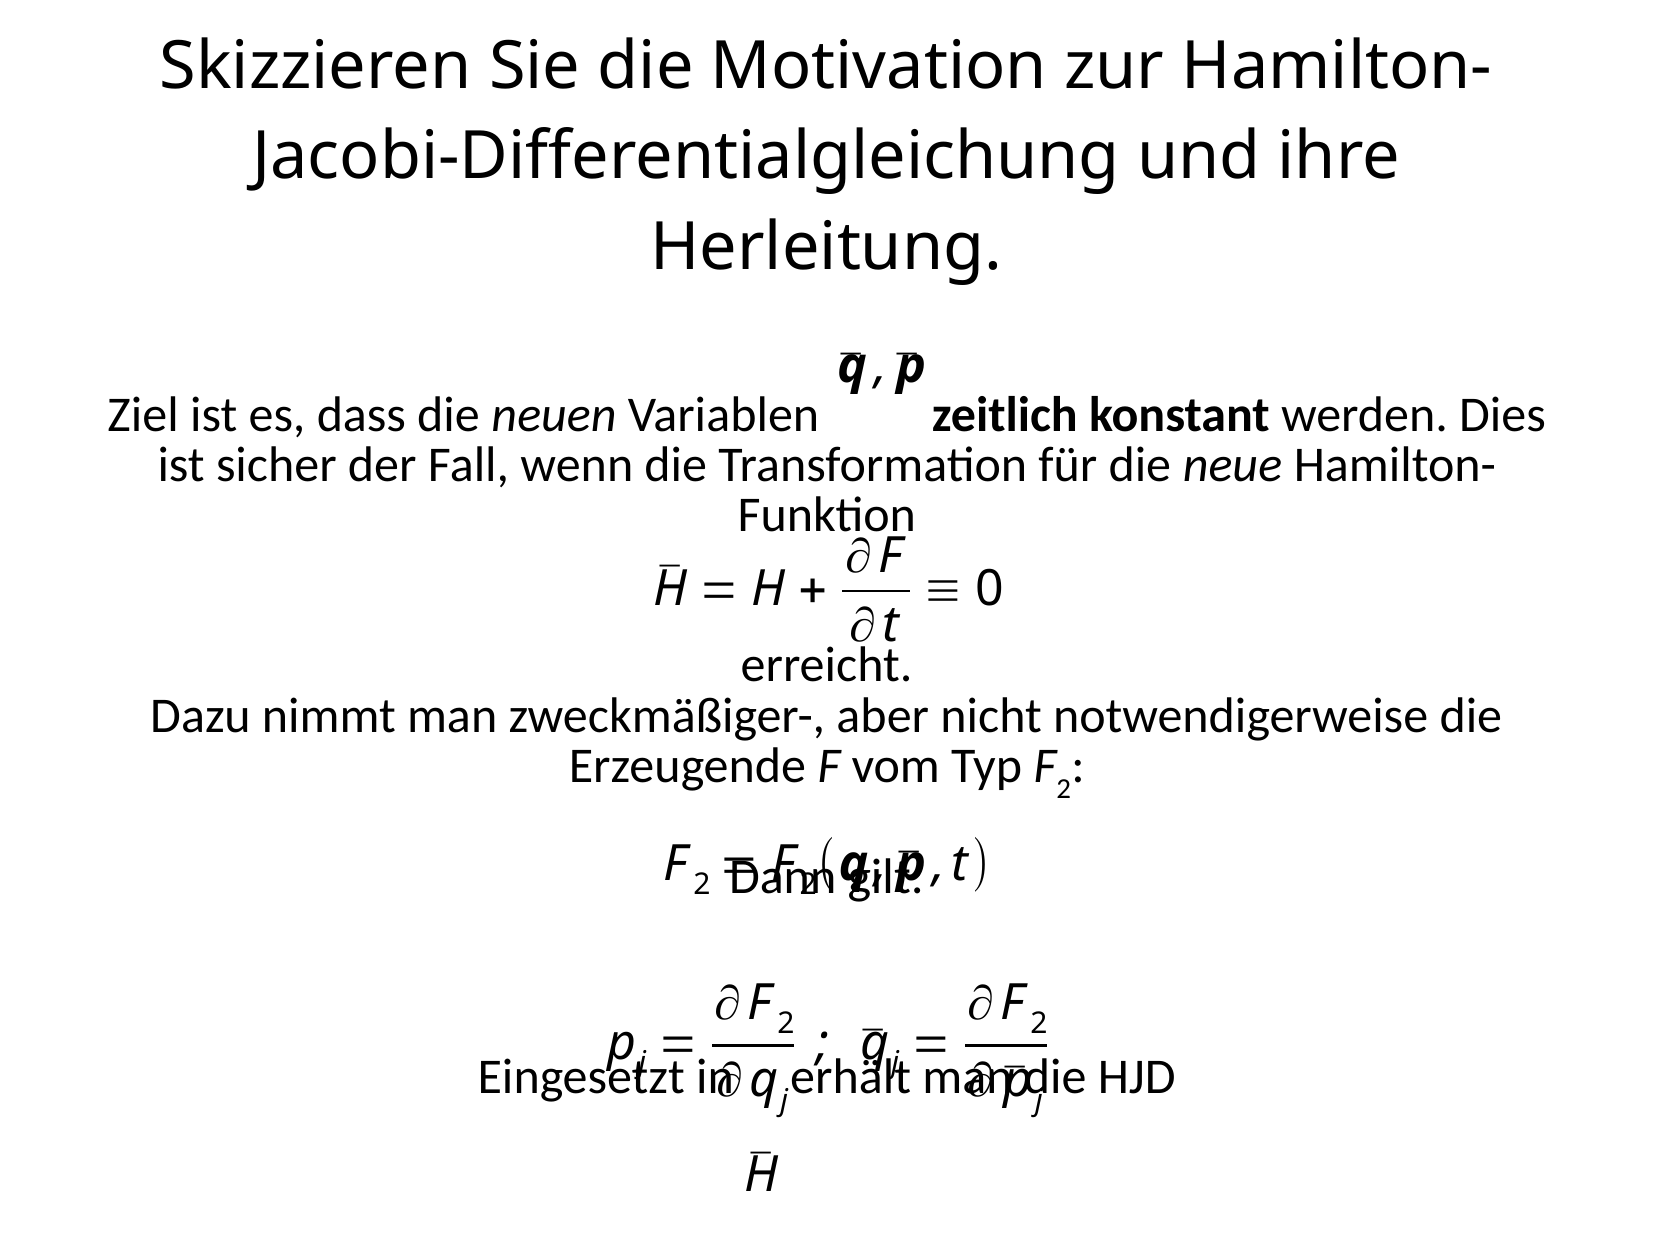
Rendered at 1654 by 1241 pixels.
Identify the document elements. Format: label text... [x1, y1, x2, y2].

chart [830, 335, 929, 397]
subtitle Ziel ist es, dass die neuen Variablen zeitlich konstant werden. Dies ist sicher der Fall, wenn die Transformation für die neue Hamilton-Funktion erreicht. Dazu nimmt man zweckmäßiger-, aber nicht notwendigerweise die Erzeugende F vom Typ F2: Dann gilt: Eingesetzt in erhält man die HJD [82, 95, 1571, 1205]
chart [738, 1144, 786, 1206]
chart [597, 972, 1056, 1118]
title Skizzieren Sie die Motivation zur Hamilton-Jacobi-Differentialgleichung und ihre Herleitung. [82, 49, 1571, 95]
chart [657, 833, 997, 903]
chart [646, 525, 1007, 656]
